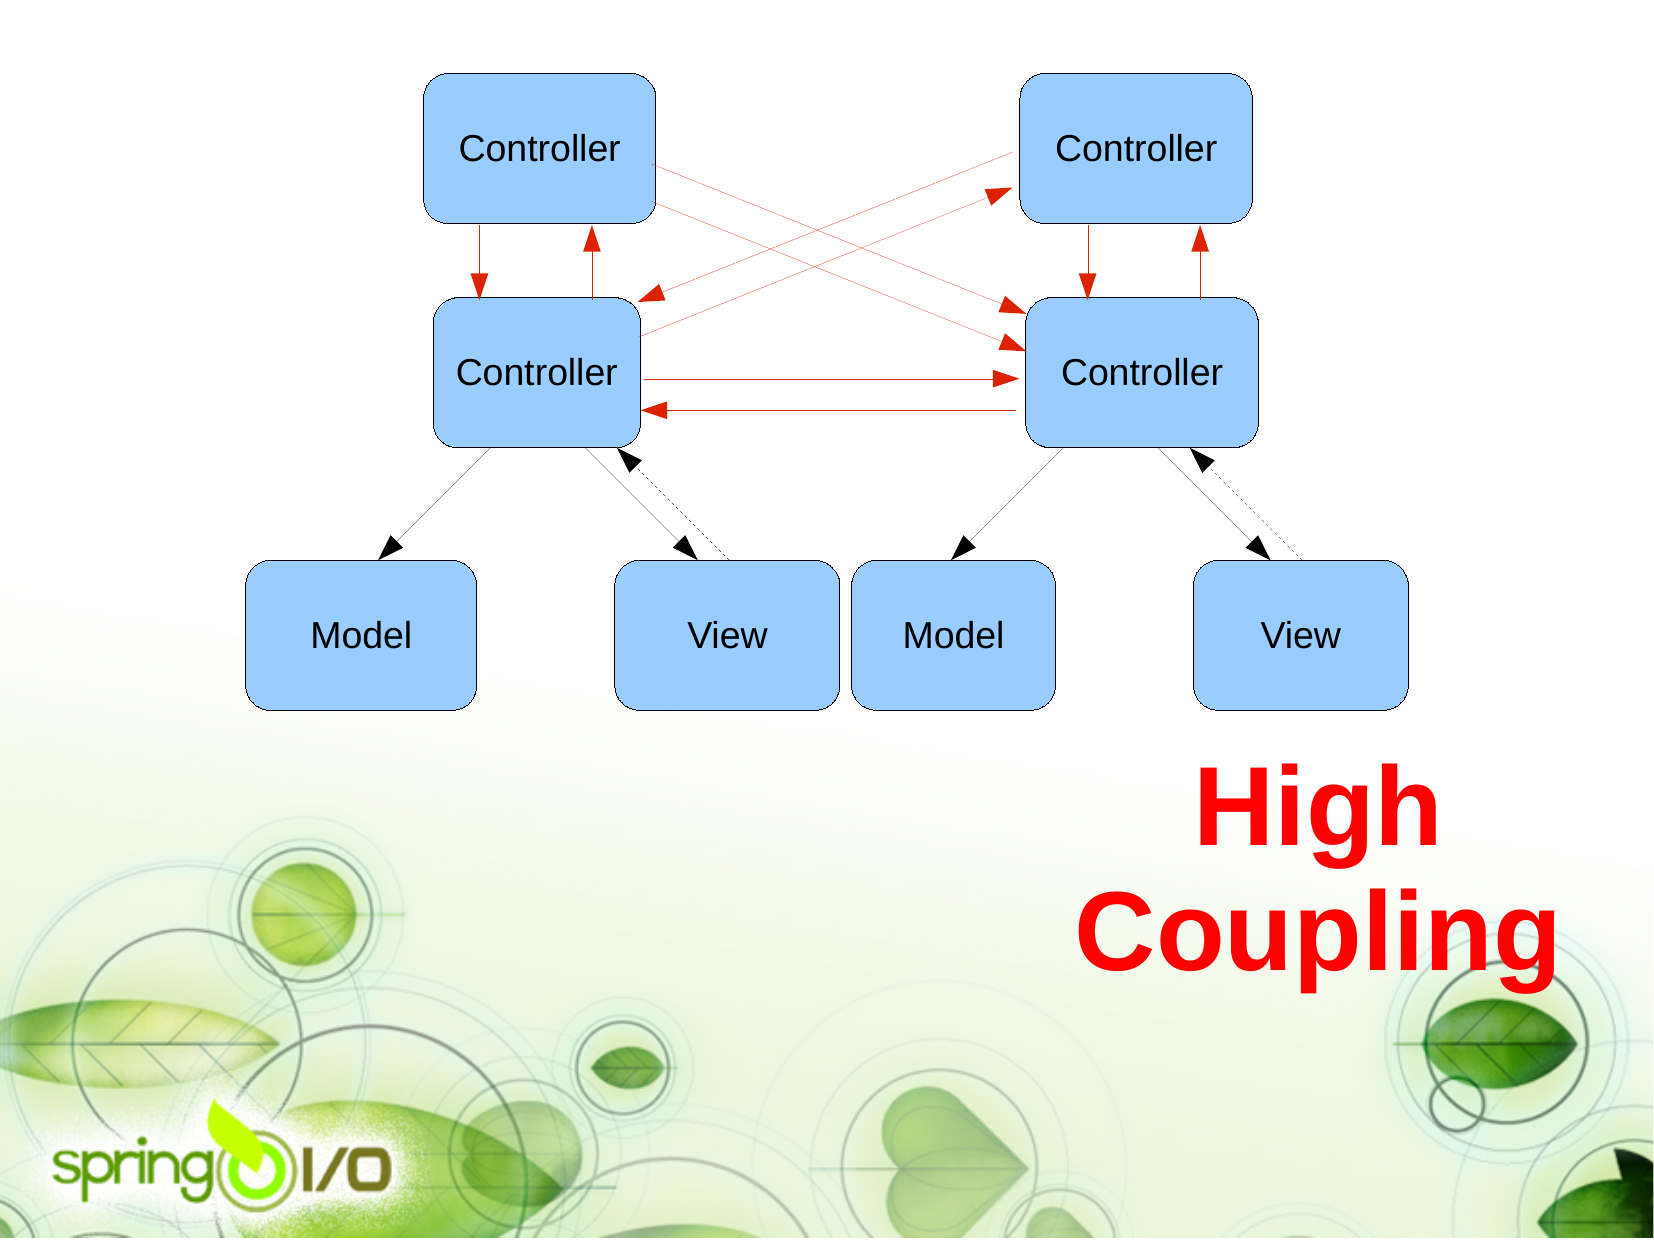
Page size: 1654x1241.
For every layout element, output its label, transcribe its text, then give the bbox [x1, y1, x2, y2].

text_box Controller [433, 297, 641, 448]
text_box Controller [423, 73, 656, 224]
text_box Model [851, 560, 1056, 711]
text_box Model [245, 560, 477, 711]
picture [0, 0, 1654, 1238]
text_box High Coupling [981, 736, 1654, 1002]
text_box Controller [1019, 73, 1253, 224]
text_box View [1193, 560, 1409, 711]
text_box View [614, 560, 840, 711]
text_box Controller [1025, 297, 1259, 448]
